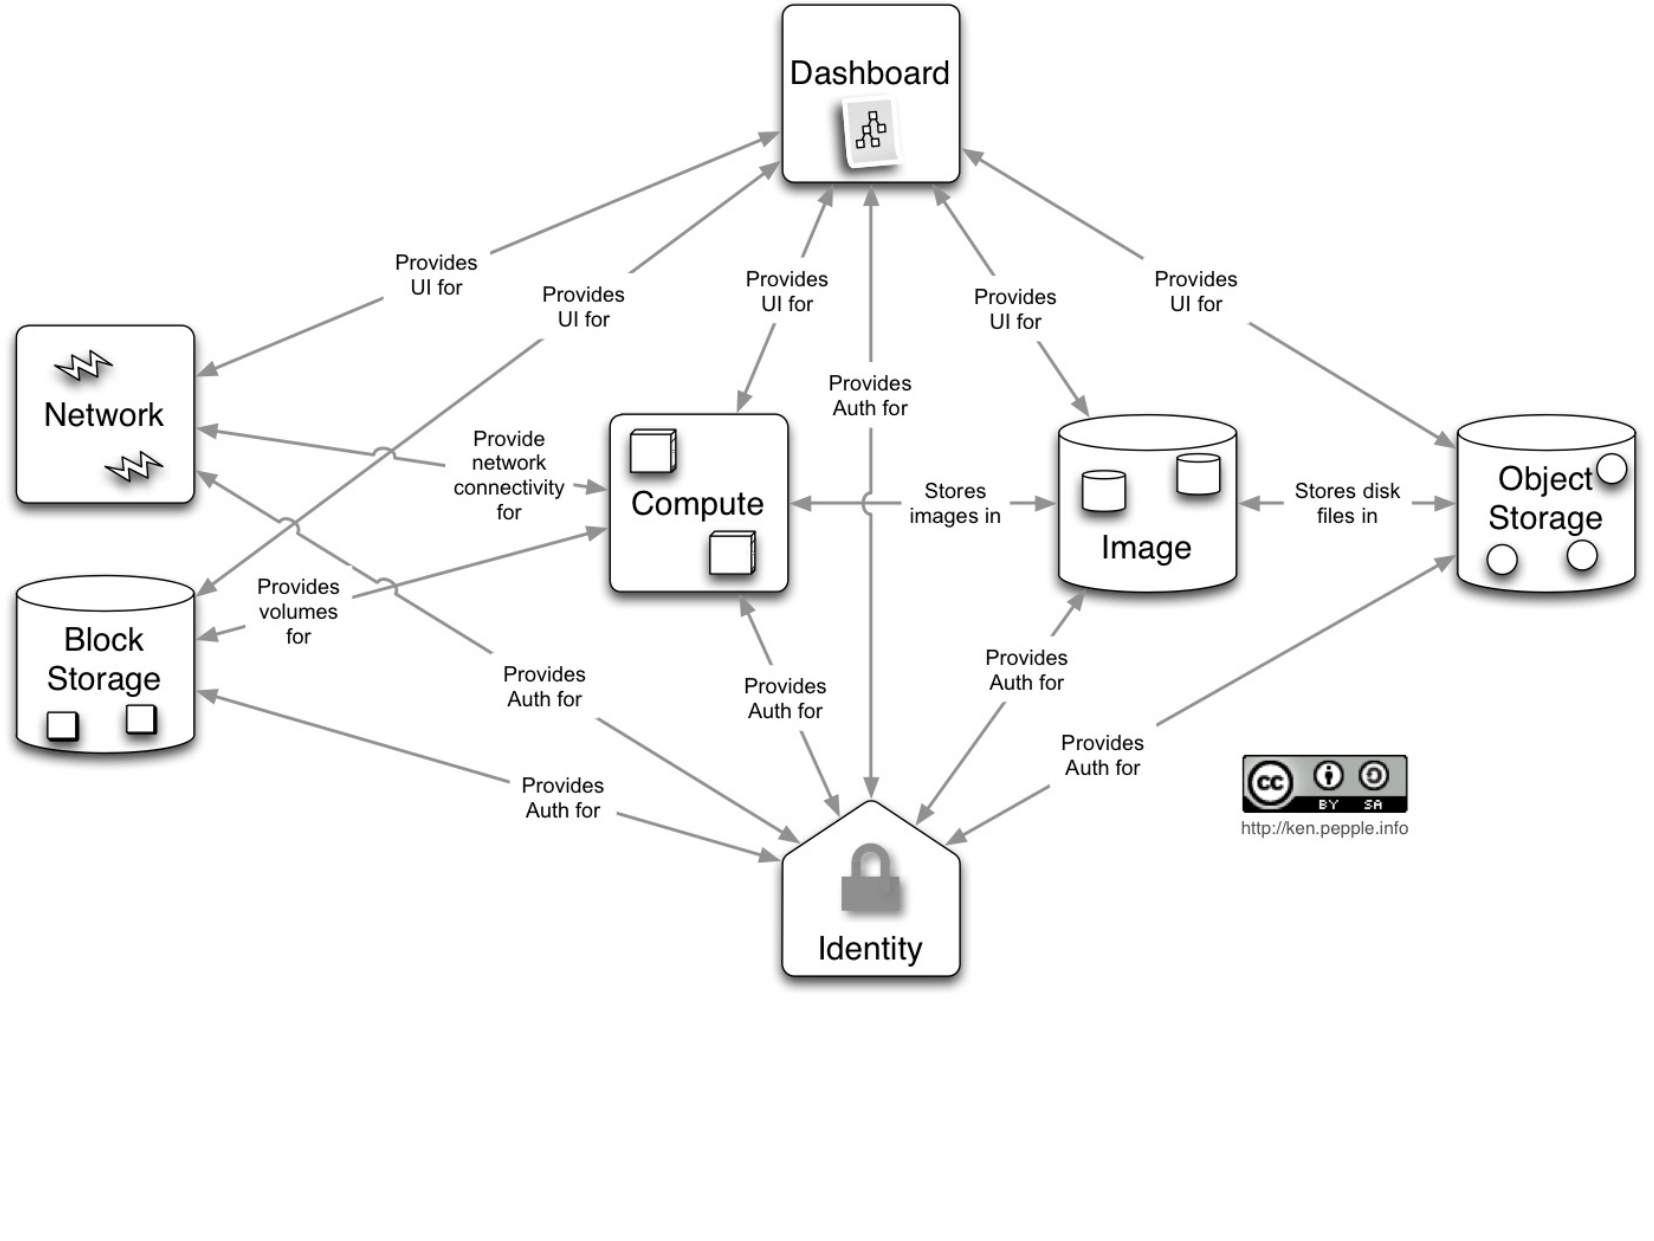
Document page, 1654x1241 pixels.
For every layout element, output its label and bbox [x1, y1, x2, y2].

picture [0, 0, 1652, 1001]
